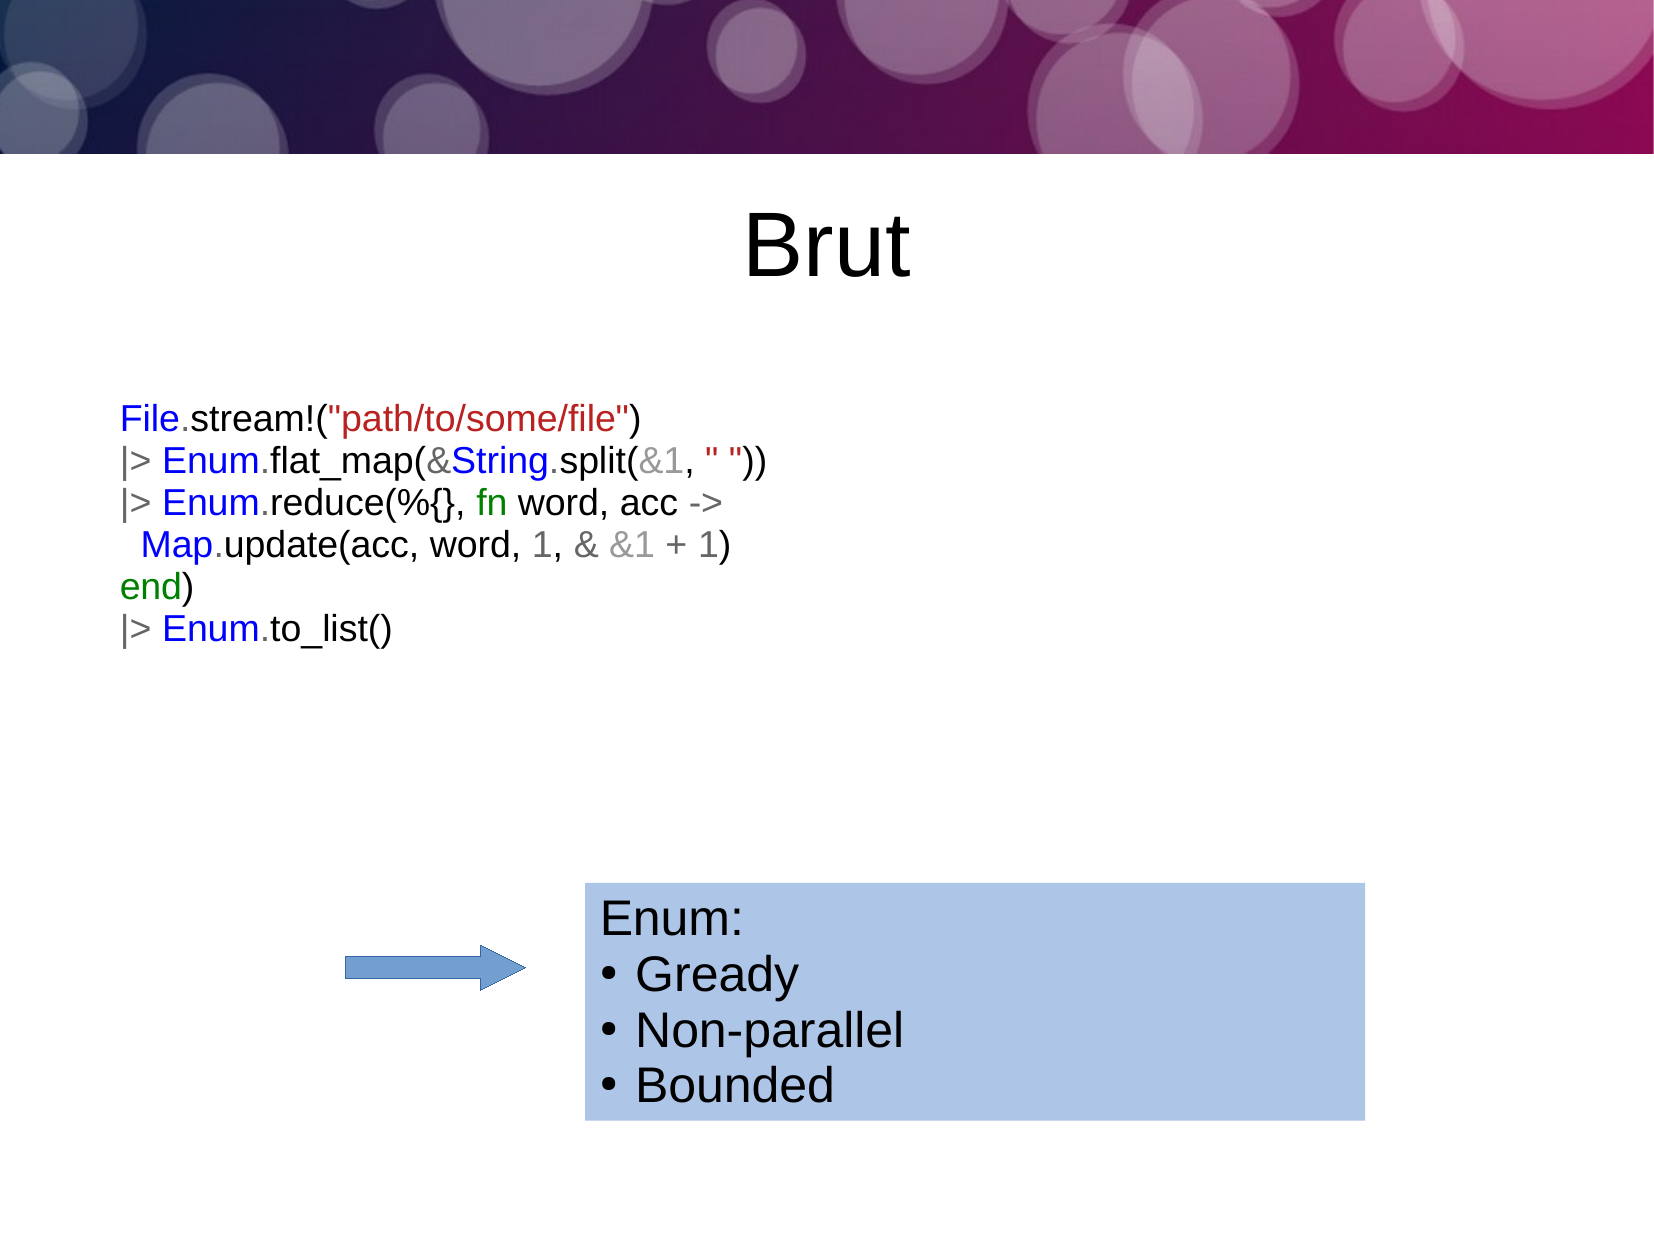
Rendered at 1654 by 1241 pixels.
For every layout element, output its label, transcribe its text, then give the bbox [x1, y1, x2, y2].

title Brut [82, 159, 1571, 331]
text_box Enum: Gready Non-parallel Bounded [585, 882, 1366, 1121]
text_box [345, 945, 526, 991]
text_box File.stream!("path/to/some/file") |> Enum.flat_map(&String.split(&1, " ")) |> Enum.reduce(%{}, fn word, acc -> Map.update(acc, word, 1, & &1 + 1) end) |> Enum.to_list() [104, 389, 1335, 657]
picture [0, 0, 1654, 154]
